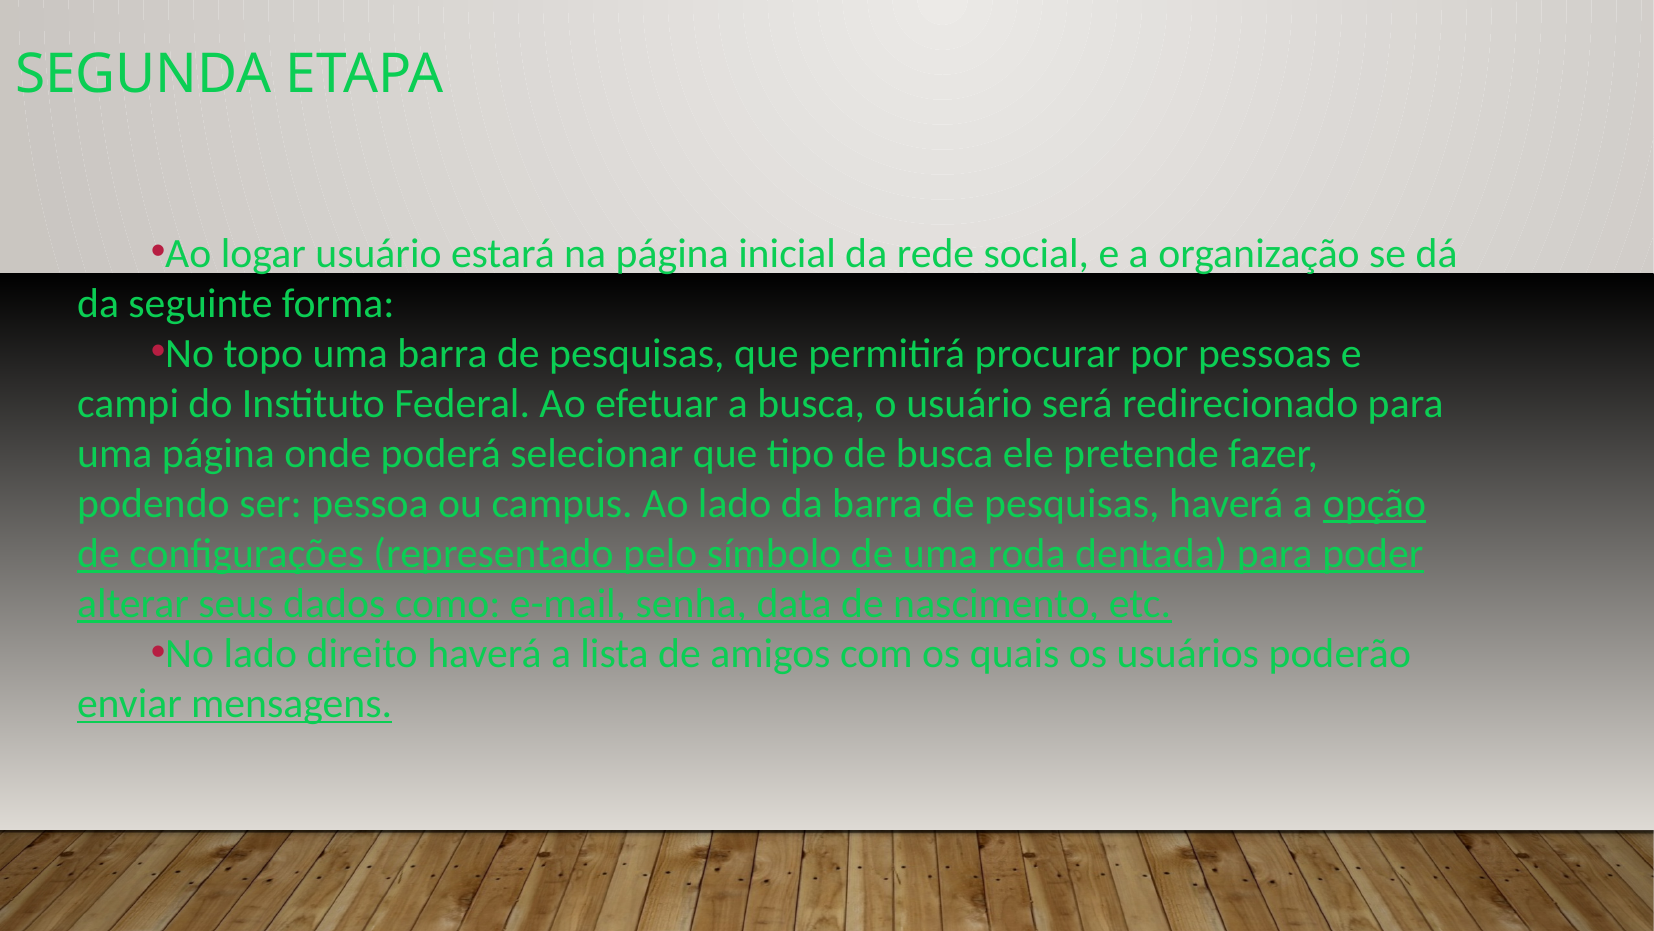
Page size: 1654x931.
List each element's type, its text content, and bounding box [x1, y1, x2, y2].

title Segunda Etapa [0, 36, 1489, 193]
list Ao logar usuário estará na página inicial da rede social, e a organização se dá da seguinte forma: No topo uma barra de pesquisas, que permitirá procurar por pessoas e campi do Instituto Federal. Ao efetuar a busca, o usuário será redirecionado para uma página onde poderá selecionar que tipo de busca ele pretende fazer, podendo ser: pessoa ou campus. Ao lado da barra de pesquisas, haverá a opção de configurações (representado pelo símbolo de uma roda dentada) para poder alterar seus dados como: e-mail, senha, data de nascimento, etc. No lado direito haverá a lista de amigos com os quais os usuários poderão enviar mensagens. [0, 217, 1489, 758]
